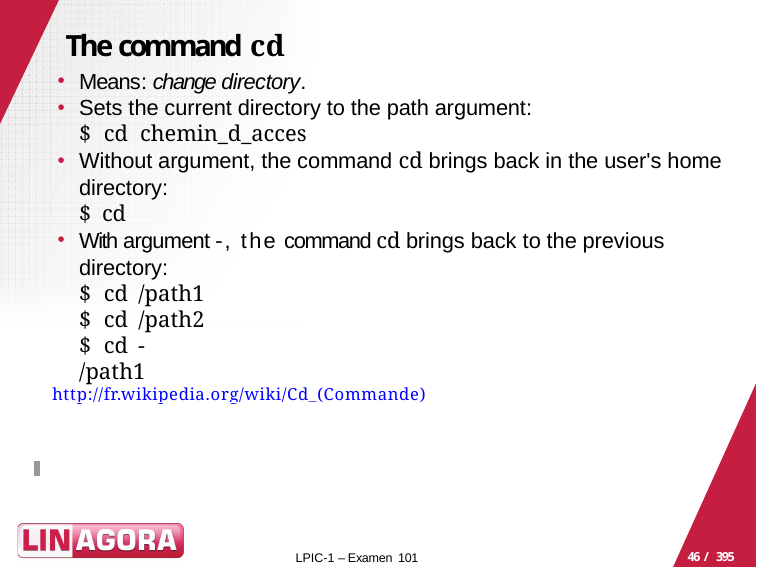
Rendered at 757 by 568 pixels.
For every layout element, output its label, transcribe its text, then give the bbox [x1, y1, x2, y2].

text_box Means: change directory. Sets the current directory to the path argument: $ cd chemin_d_acces Without argument, the command cd brings back in the user's home directory: $ cd With argument -, the command cd brings back to the previous directory: $ cd /path1 $ cd /path2 $ cd - /path1 http://fr.wikipedia.org/wiki/Cd_(Commande) [50, 67, 725, 461]
text_box The command cd [63, 26, 697, 67]
text_box <numéro> / 395 [683, 549, 747, 568]
picture [0, 0, 352, 352]
text_box LPIC-1 – Examen 101 [293, 549, 420, 568]
text_box [17, 520, 184, 562]
